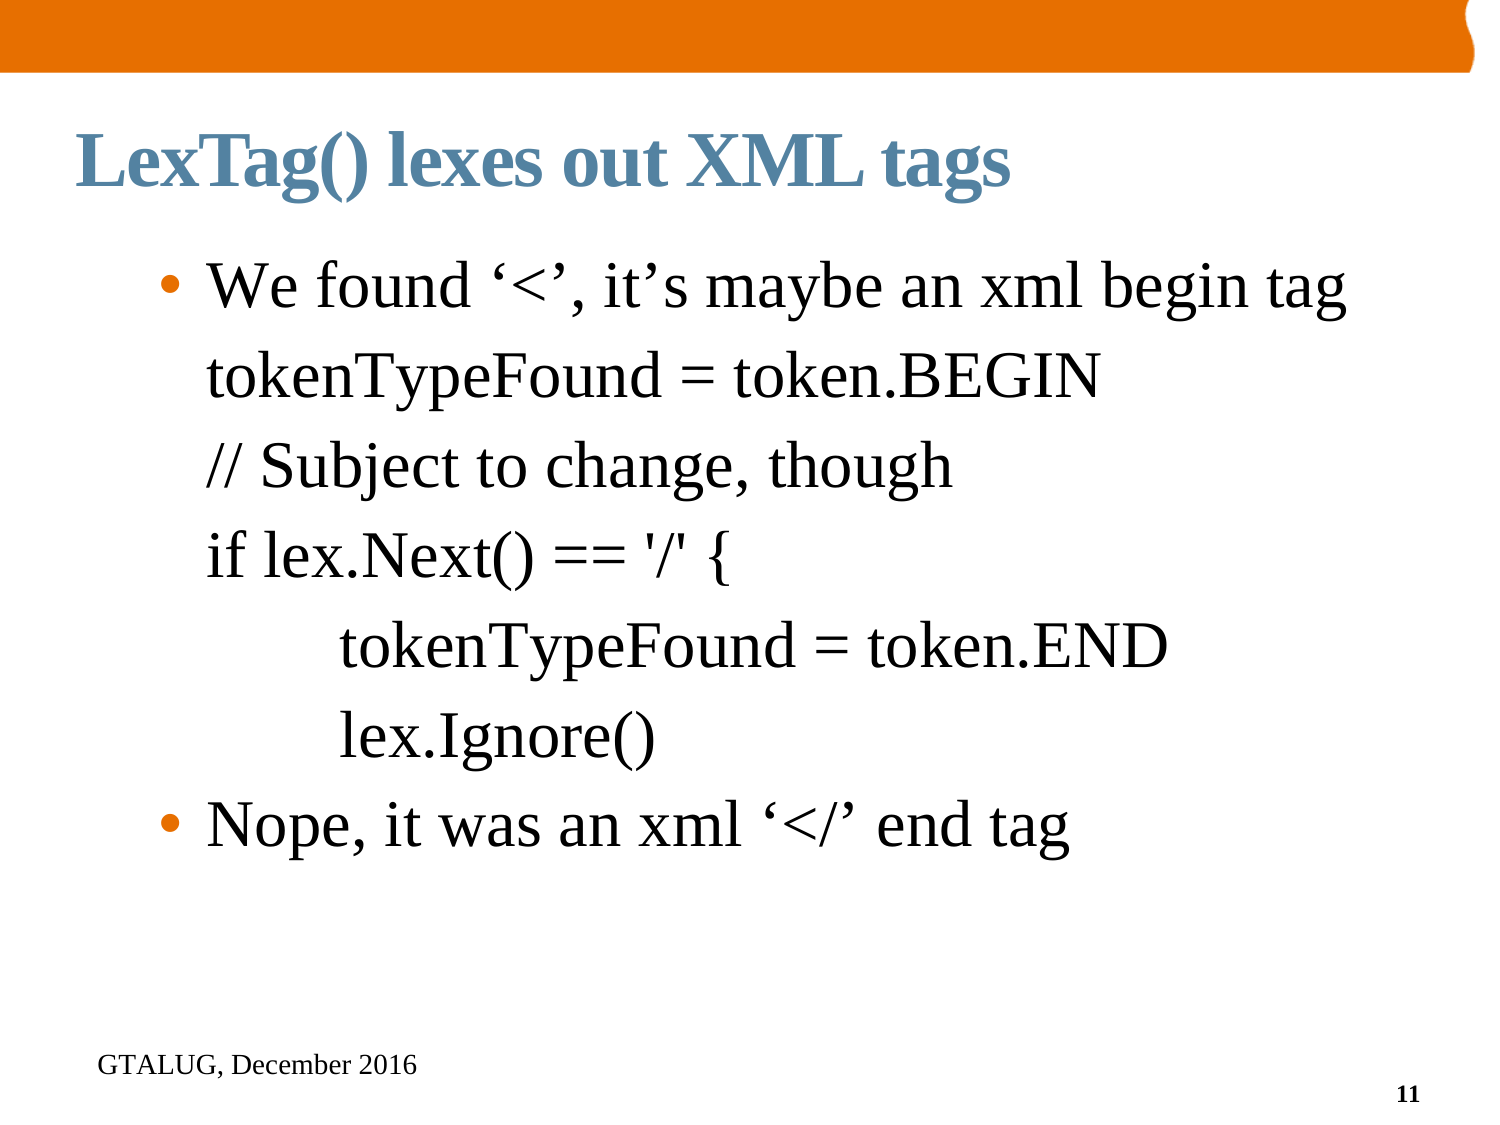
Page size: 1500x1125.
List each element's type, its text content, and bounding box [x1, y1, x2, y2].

title LexTag() lexes out XML tags [75, 122, 1438, 228]
picture [0, 0, 1500, 75]
list We found ‘<’, it’s maybe an xml begin tag tokenTypeFound = token.BEGIN // Subject to change, though if lex.Next() == '/' { tokenTypeFound = token.END lex.Ignore() Nope, it was an xml ‘</’ end tag [64, 257, 1402, 1017]
